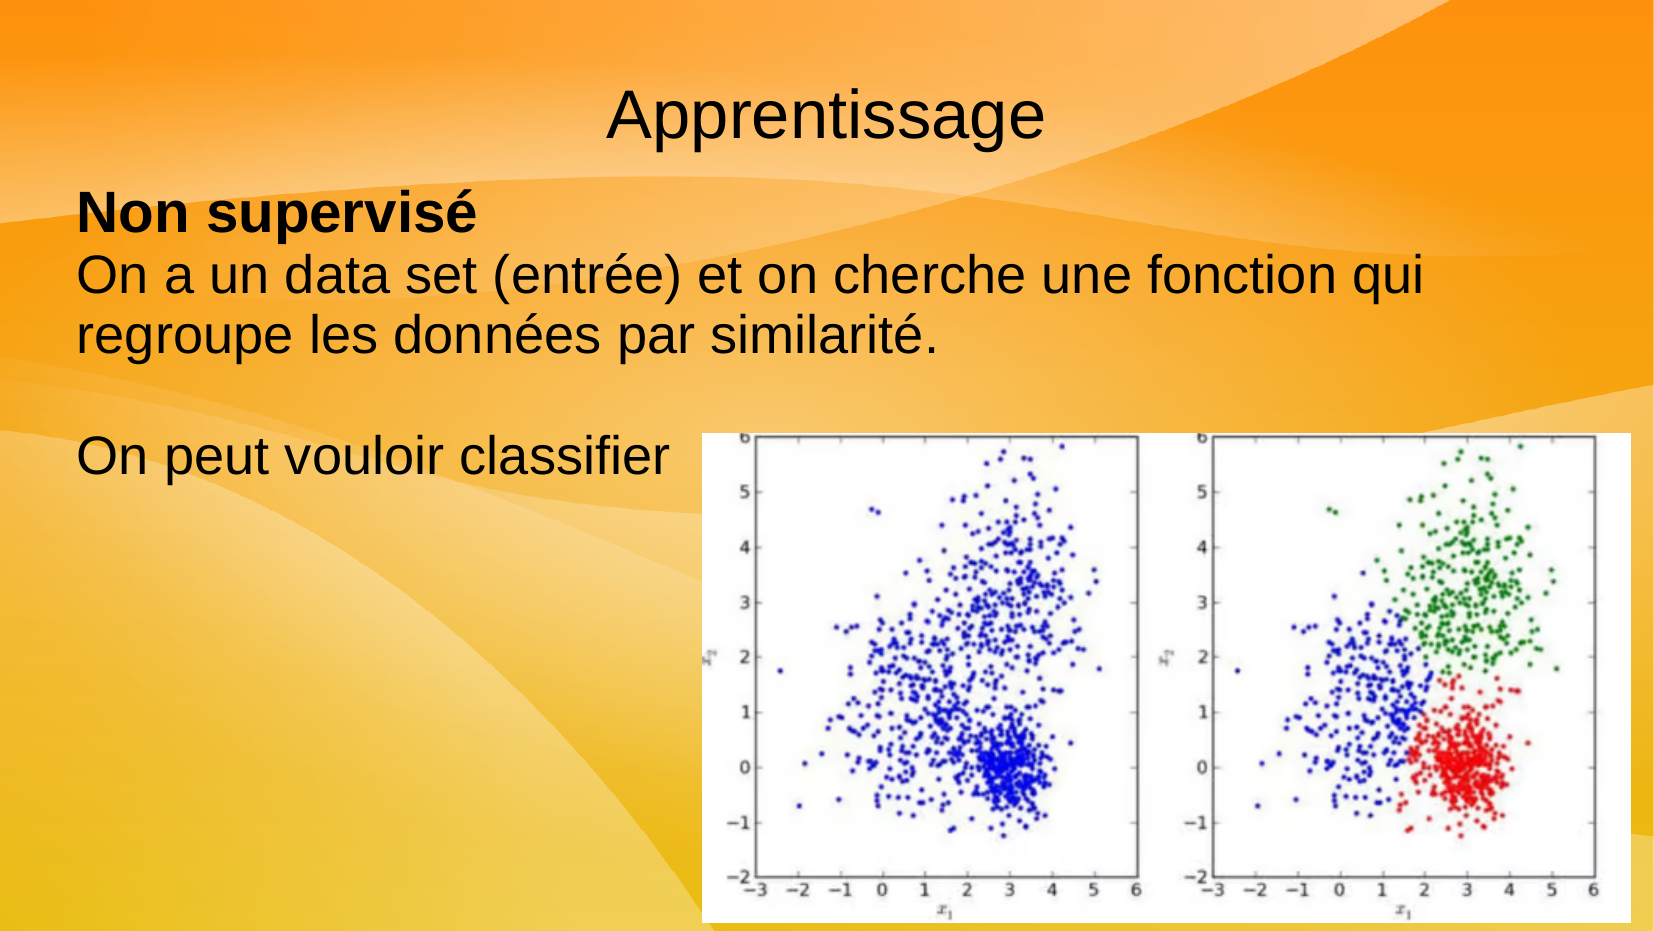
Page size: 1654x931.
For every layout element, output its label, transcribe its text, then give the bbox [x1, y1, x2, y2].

picture [0, 0, 1654, 931]
subtitle Non supervisé On a un data set (entrée) et on cherche une fonction qui regroupe les données par similarité. On peut vouloir classifier [76, 179, 1565, 928]
title Apprentissage [82, 37, 1571, 193]
